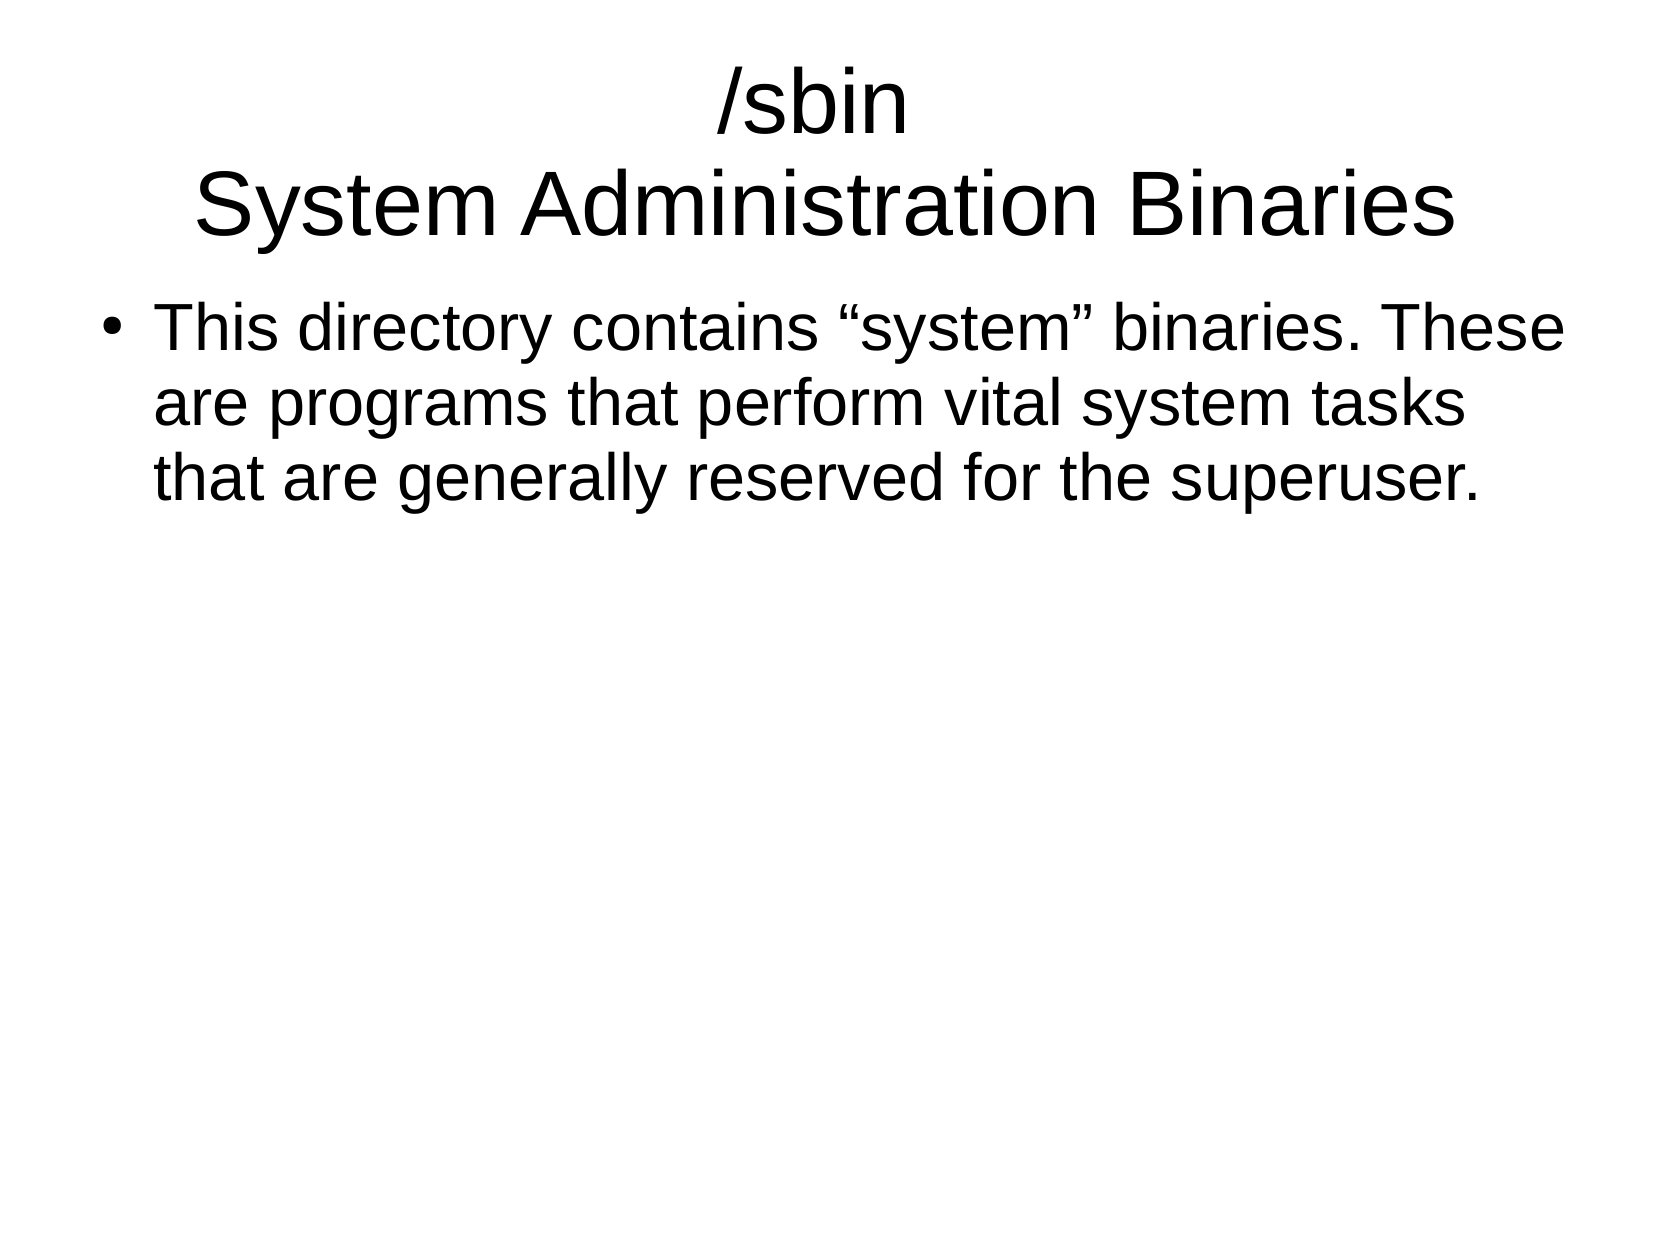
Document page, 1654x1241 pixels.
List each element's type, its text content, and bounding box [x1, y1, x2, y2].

list This directory contains “system” binaries. These are programs that perform vital system tasks that are generally reserved for the superuser. [82, 290, 1571, 1010]
title /sbin System Administration Binaries [82, 49, 1571, 257]
